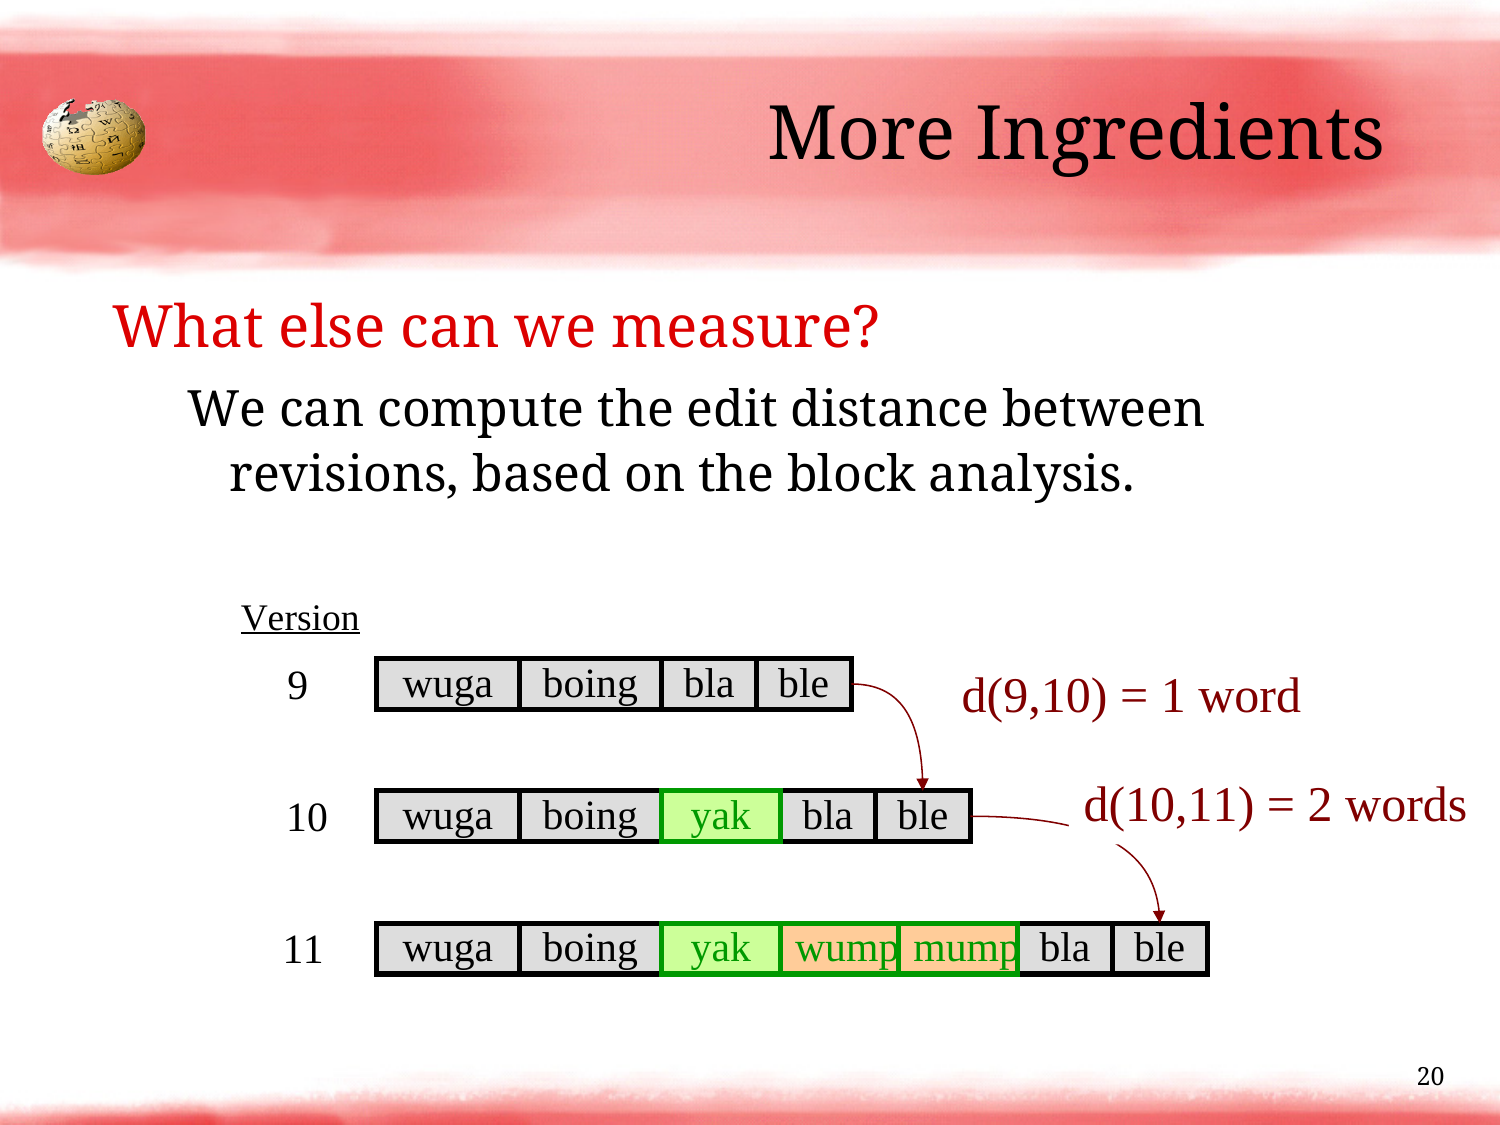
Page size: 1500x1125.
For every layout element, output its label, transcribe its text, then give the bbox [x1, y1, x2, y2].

text_box ble [875, 790, 971, 842]
text_box wuga [376, 658, 519, 710]
text_box mump [1005, 944, 1015, 960]
text_box bla [781, 790, 875, 842]
text_box Version [226, 590, 375, 646]
text_box 9 [272, 656, 324, 717]
picture [0, 0, 1500, 1125]
text_box bla [1018, 923, 1112, 974]
text_box 10 [271, 788, 343, 849]
list What else can we measure? We can compute the edit distance between revisions, based on the block analysis. [112, 287, 1363, 1035]
text_box d(10,11) = 2 words [1068, 771, 1500, 845]
text_box yak [661, 790, 781, 842]
title More Ingredients [112, 44, 1387, 217]
text_box 11 [267, 920, 340, 981]
text_box boing [519, 790, 661, 842]
text_box boing [519, 923, 661, 974]
text_box bla [661, 658, 756, 710]
text_box d(9,10) = 1 word [946, 662, 1369, 735]
text_box wump [781, 923, 898, 974]
text_box yak [661, 923, 781, 974]
text_box ble [756, 658, 852, 710]
text_box wuga [376, 790, 519, 842]
text_box ble [1112, 923, 1208, 974]
text_box boing [519, 658, 661, 710]
text_box mump [898, 923, 1018, 974]
text_box wuga [376, 923, 519, 974]
